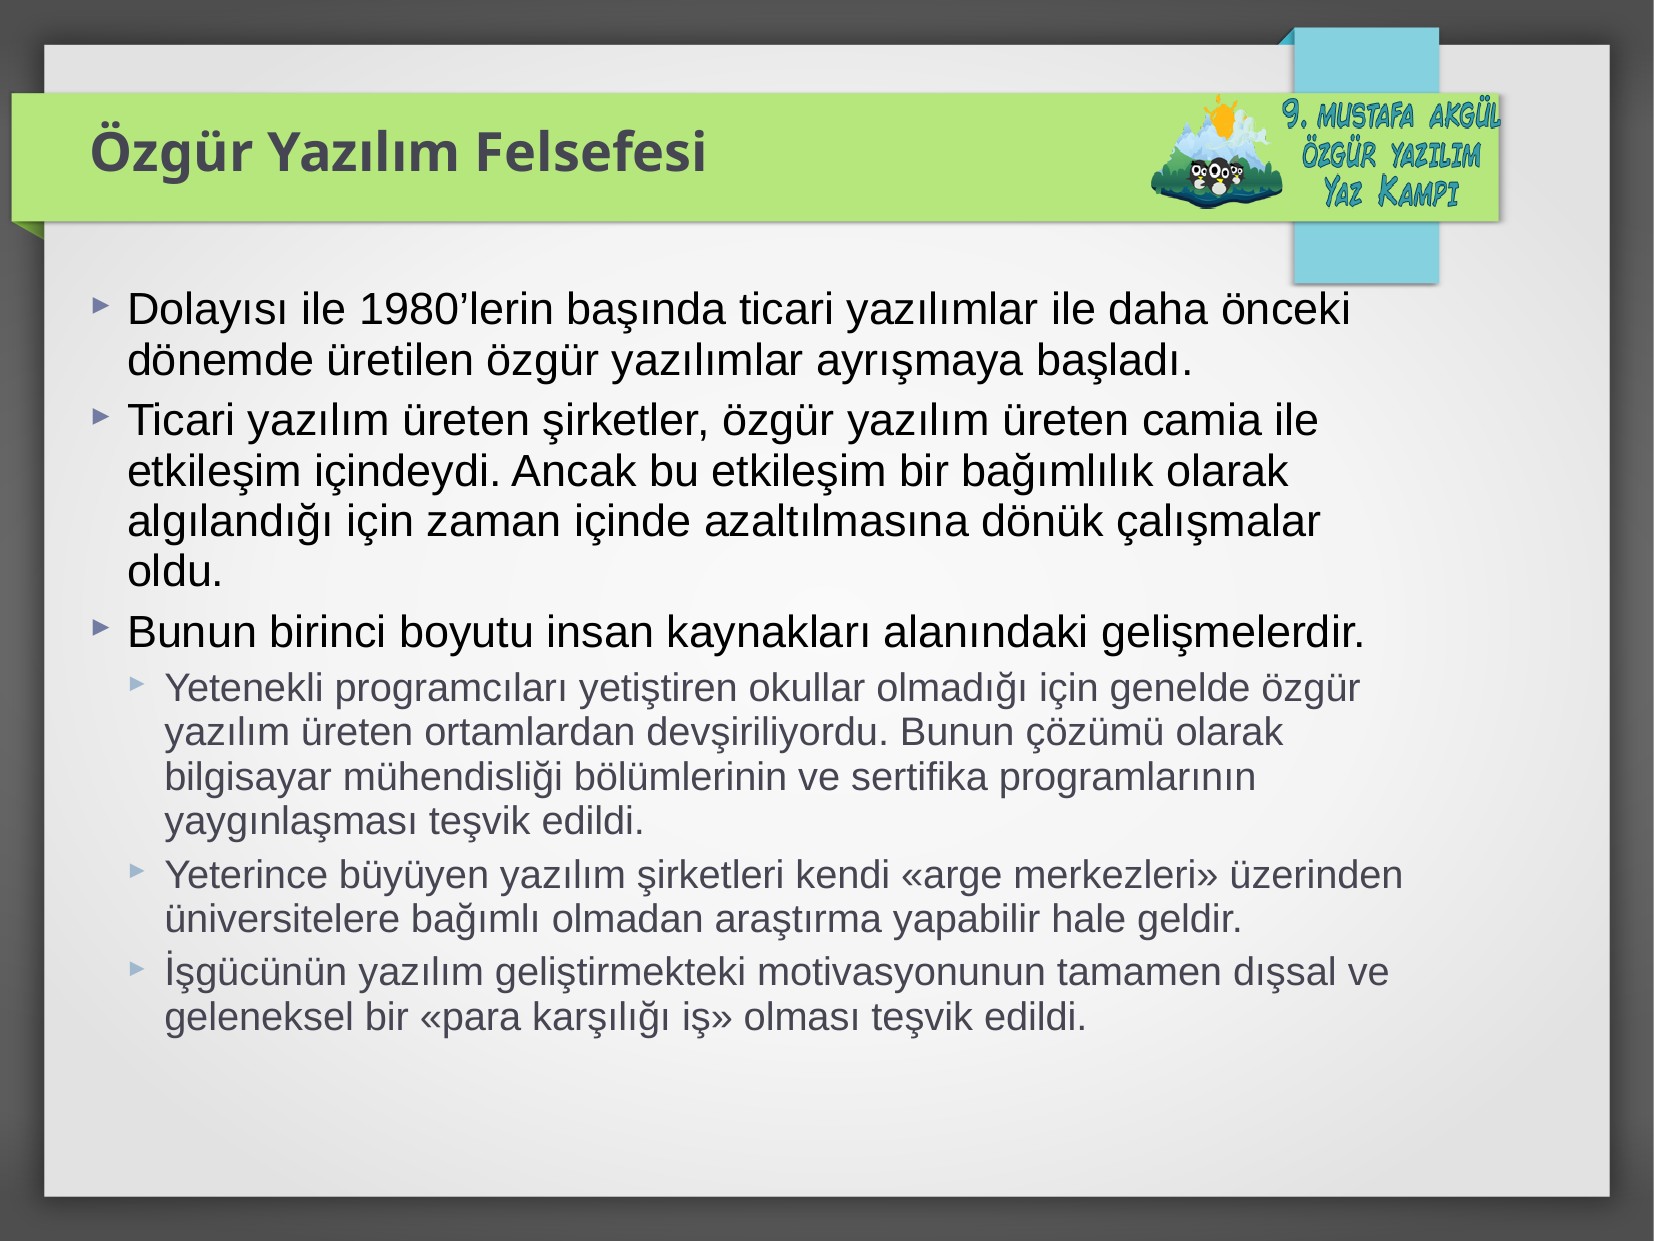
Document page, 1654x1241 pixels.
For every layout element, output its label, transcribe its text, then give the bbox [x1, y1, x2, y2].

text_box Özgür Yazılım Felsefesi [74, 106, 863, 200]
list Dolayısı ile 1980’lerin başında ticari yazılımlar ile daha önceki dönemde üretilen özgür yazılımlar ayrışmaya başladı. Ticari yazılım üreten şirketler, özgür yazılım üreten camia ile etkileşim içindeydi. Ancak bu etkileşim bir bağımlılık olarak algılandığı için zaman içinde azaltılmasına dönük çalışmalar oldu. Bunun birinci boyutu insan kaynakları alanındaki gelişmelerdir. Yetenekli programcıları yetiştiren okullar olmadığı için genelde özgür yazılım üreten ortamlardan devşiriliyordu. Bunun çözümü olarak bilgisayar mühendisliği bölümlerinin ve sertifika programlarının yaygınlaşması teşvik edildi. Yeterince büyüyen yazılım şirketleri kendi «arge merkezleri» üzerinden üniversitelere bağımlı olmadan araştırma yapabilir hale geldir. İşgücünün yazılım geliştirmekteki motivasyonunun tamamen dışsal ve geleneksel bir «para karşılığı iş» olması teşvik edildi. [75, 276, 1426, 1087]
picture [0, 0, 1654, 1241]
